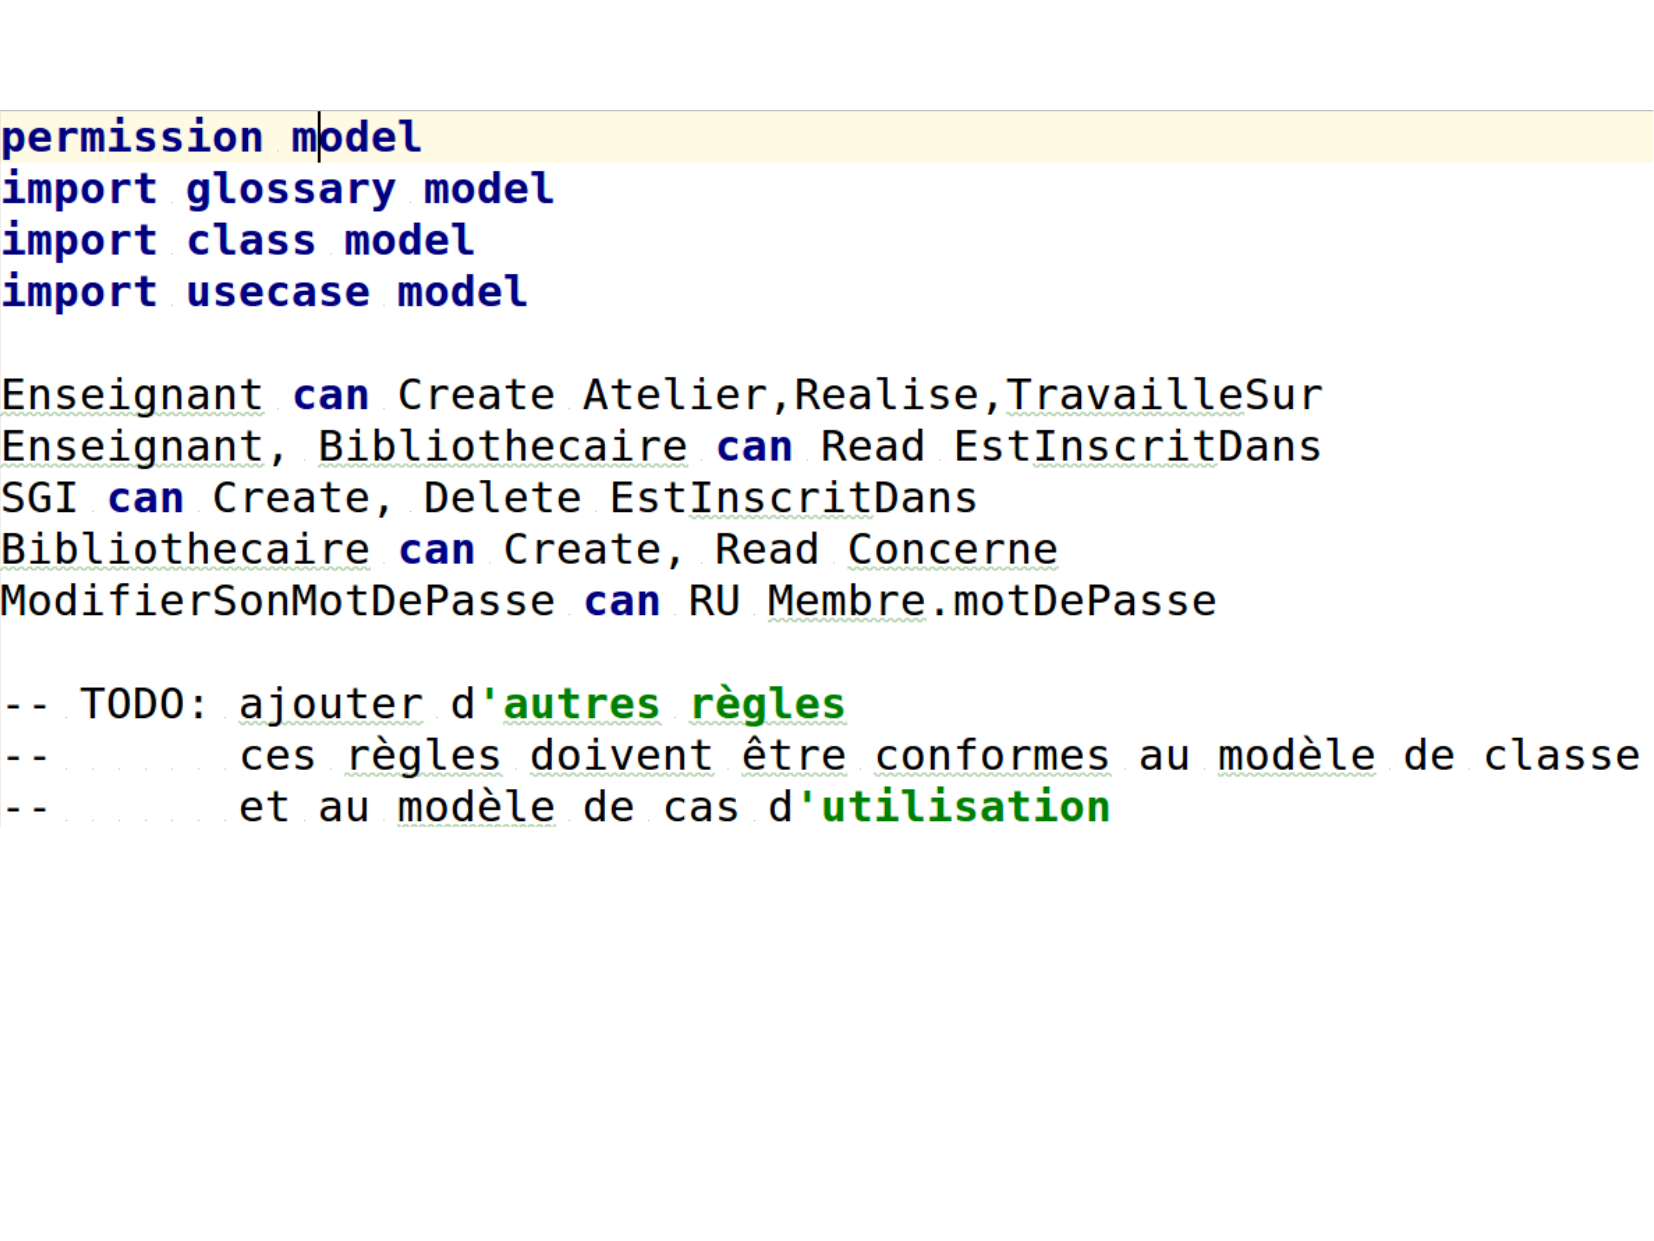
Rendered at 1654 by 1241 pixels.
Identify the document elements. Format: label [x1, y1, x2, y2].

picture [0, 110, 1654, 827]
